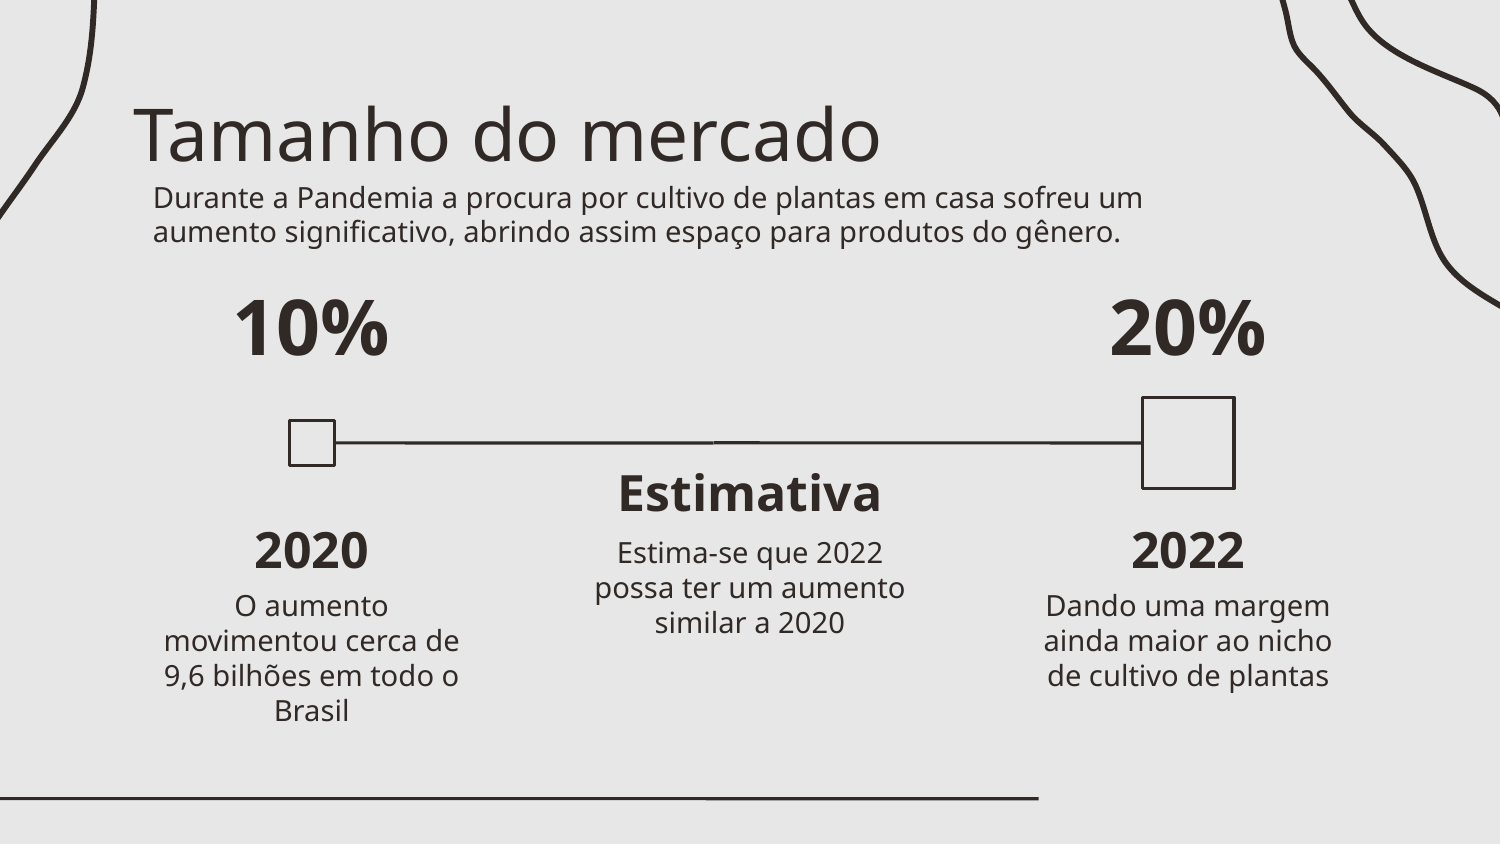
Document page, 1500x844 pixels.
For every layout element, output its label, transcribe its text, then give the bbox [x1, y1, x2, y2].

text_box [1142, 397, 1234, 489]
title 10% [159, 263, 464, 375]
subtitle Estima-se que 2022 possa ter um aumento similar a 2020 [576, 519, 924, 603]
text_box [289, 420, 335, 466]
subtitle Dando uma margem ainda maior ao nicho de cultivo de plantas [1014, 572, 1362, 655]
title Tamanho do mercado [118, 85, 1382, 180]
subtitle O aumento movimentou cerca de 9,6 bilhões em todo o Brasil [138, 572, 486, 655]
text_box Durante a Pandemia a procura por cultivo de plantas em casa sofreu um aumento significativo, abrindo assim espaço para produtos do gênero. [138, 163, 1272, 247]
title 2022 [1002, 511, 1374, 585]
title Estimativa [564, 454, 936, 528]
title 20% [1036, 263, 1341, 375]
title 2020 [126, 511, 497, 585]
